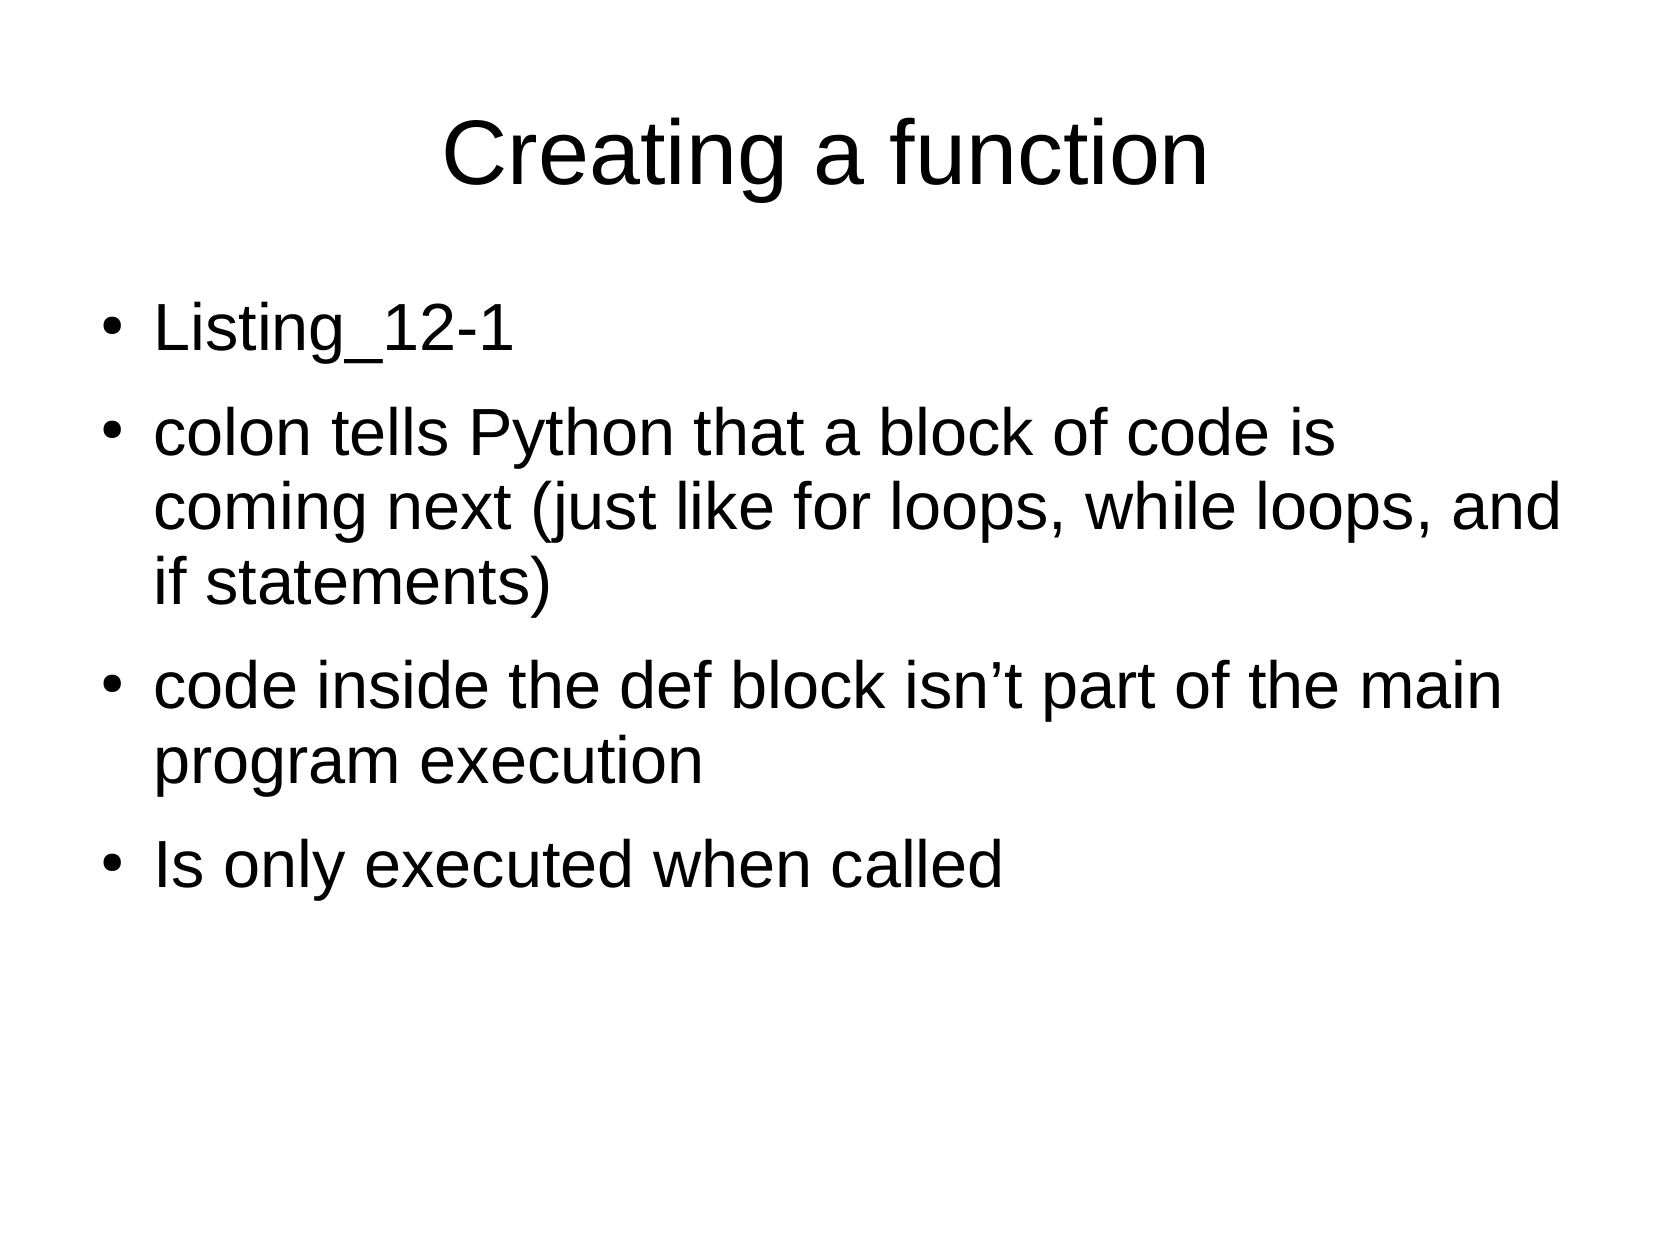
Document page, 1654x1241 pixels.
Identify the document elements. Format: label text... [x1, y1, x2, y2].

list Listing_12-1 colon tells Python that a block of code is coming next (just like for loops, while loops, and if statements) code inside the def block isn’t part of the main program execution Is only executed when called [82, 290, 1571, 1082]
title Creating a function [82, 49, 1571, 257]
